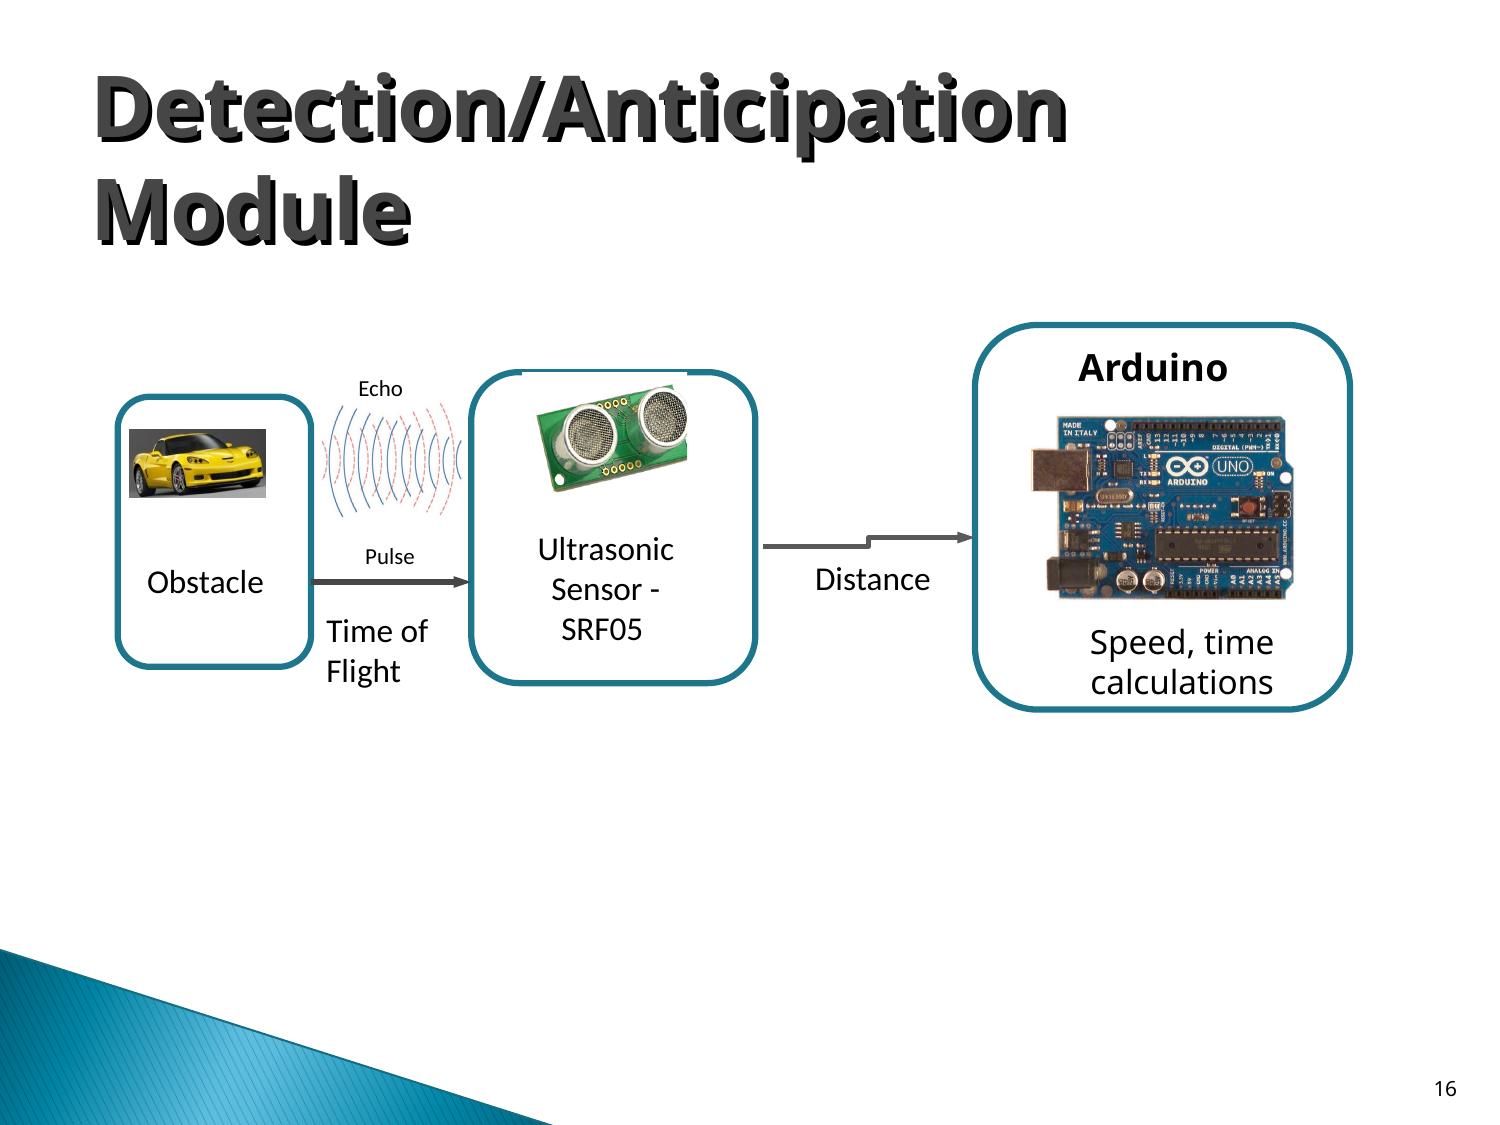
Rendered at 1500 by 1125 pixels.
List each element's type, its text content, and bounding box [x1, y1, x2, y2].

text_box [117, 612, 311, 667]
text_box [975, 324, 1351, 710]
text_box [1418, 1051, 1479, 1112]
title Detection/Anticipation Module [75, 45, 1426, 233]
text_box Time of Flight [311, 601, 464, 659]
picture [522, 372, 688, 504]
picture [318, 396, 465, 545]
text_box Obstacle [99, 552, 312, 612]
text_box Arduino [981, 336, 1307, 397]
text_box Ultrasonic Sensor -SRF05 [500, 519, 712, 624]
text_box Pulse [350, 530, 437, 567]
picture [129, 429, 266, 498]
text_box Distance [800, 549, 953, 608]
picture [1018, 399, 1307, 614]
text_box Speed, time calculations [1052, 613, 1313, 710]
text_box [471, 372, 756, 684]
text_box [117, 396, 312, 552]
text_box Echo [343, 362, 430, 399]
